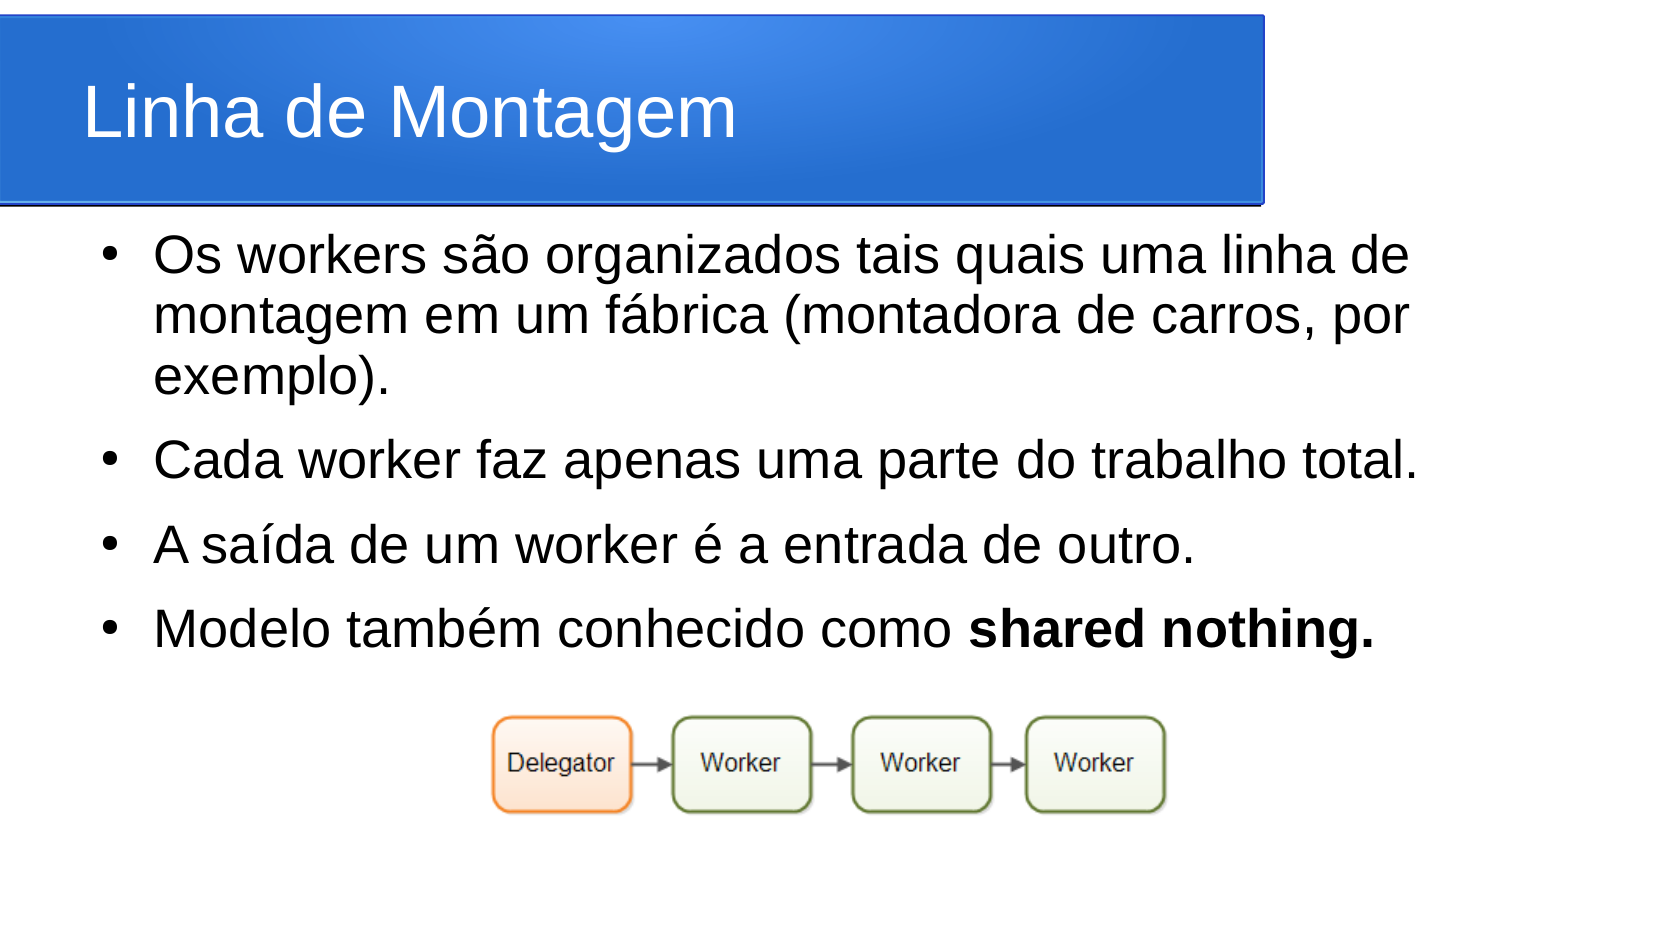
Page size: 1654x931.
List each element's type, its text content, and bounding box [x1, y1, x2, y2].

title Linha de Montagem [82, 35, 1235, 189]
list Os workers são organizados tais quais uma linha de montagem em um fábrica (montadora de carros, por exemplo). Cada worker faz apenas uma parte do trabalho total. A saída de um worker é a entrada de outro. Modelo também conhecido como shared nothing. [82, 224, 1571, 764]
picture [485, 676, 1173, 855]
